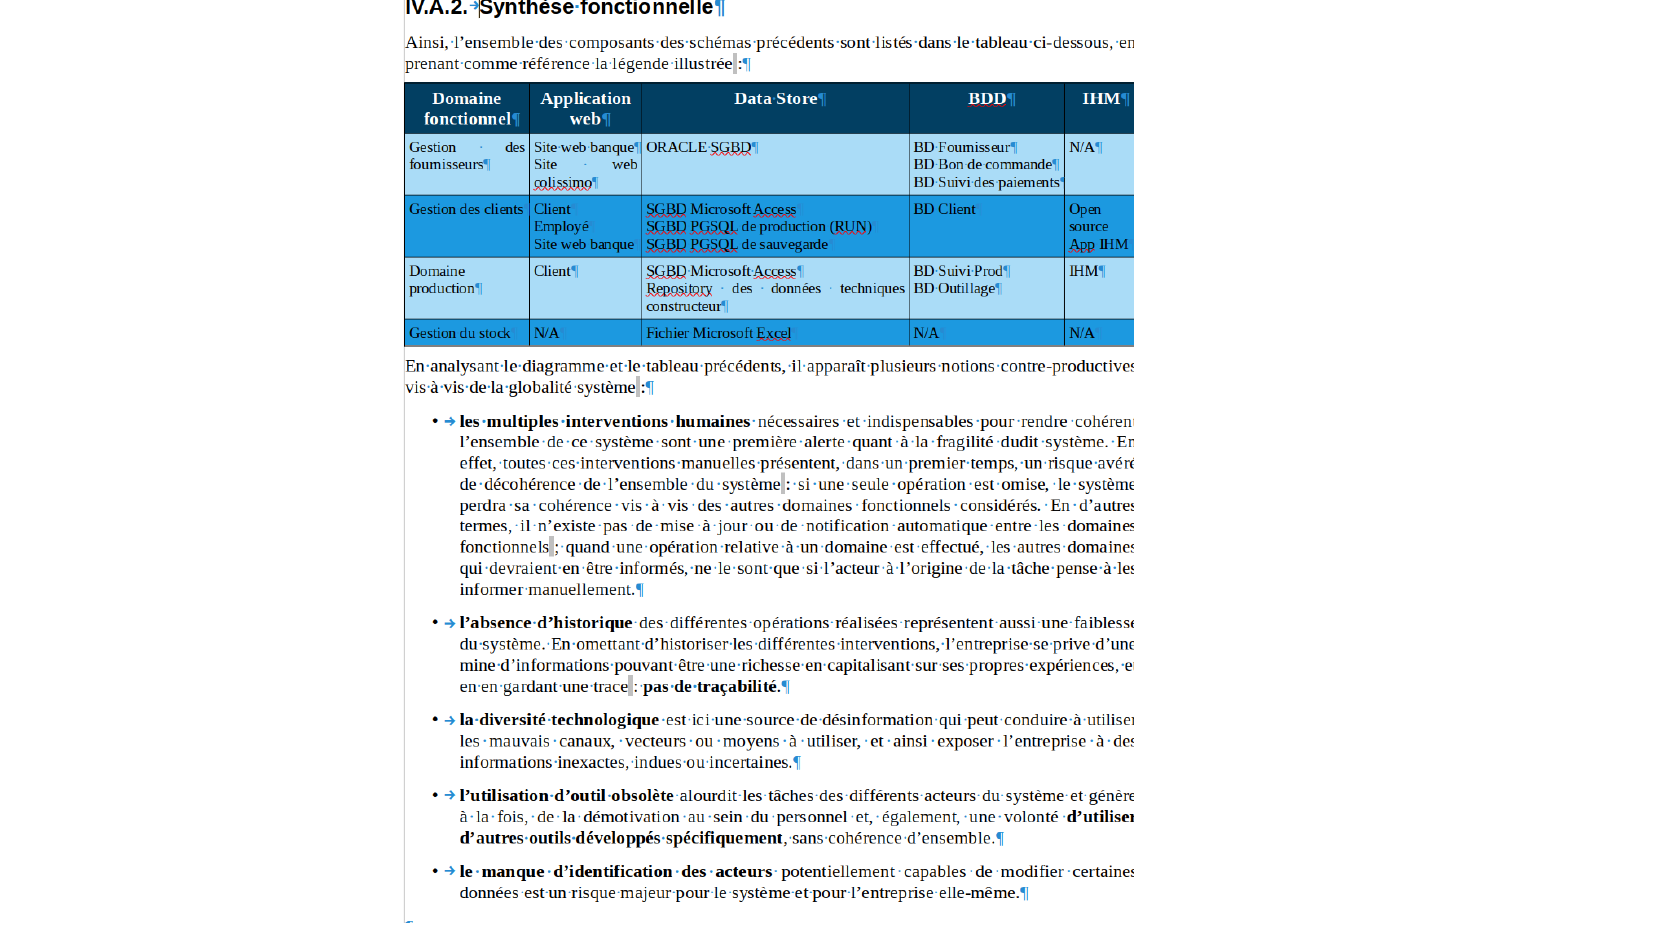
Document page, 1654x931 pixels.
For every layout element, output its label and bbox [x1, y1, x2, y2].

picture [399, 0, 1134, 924]
